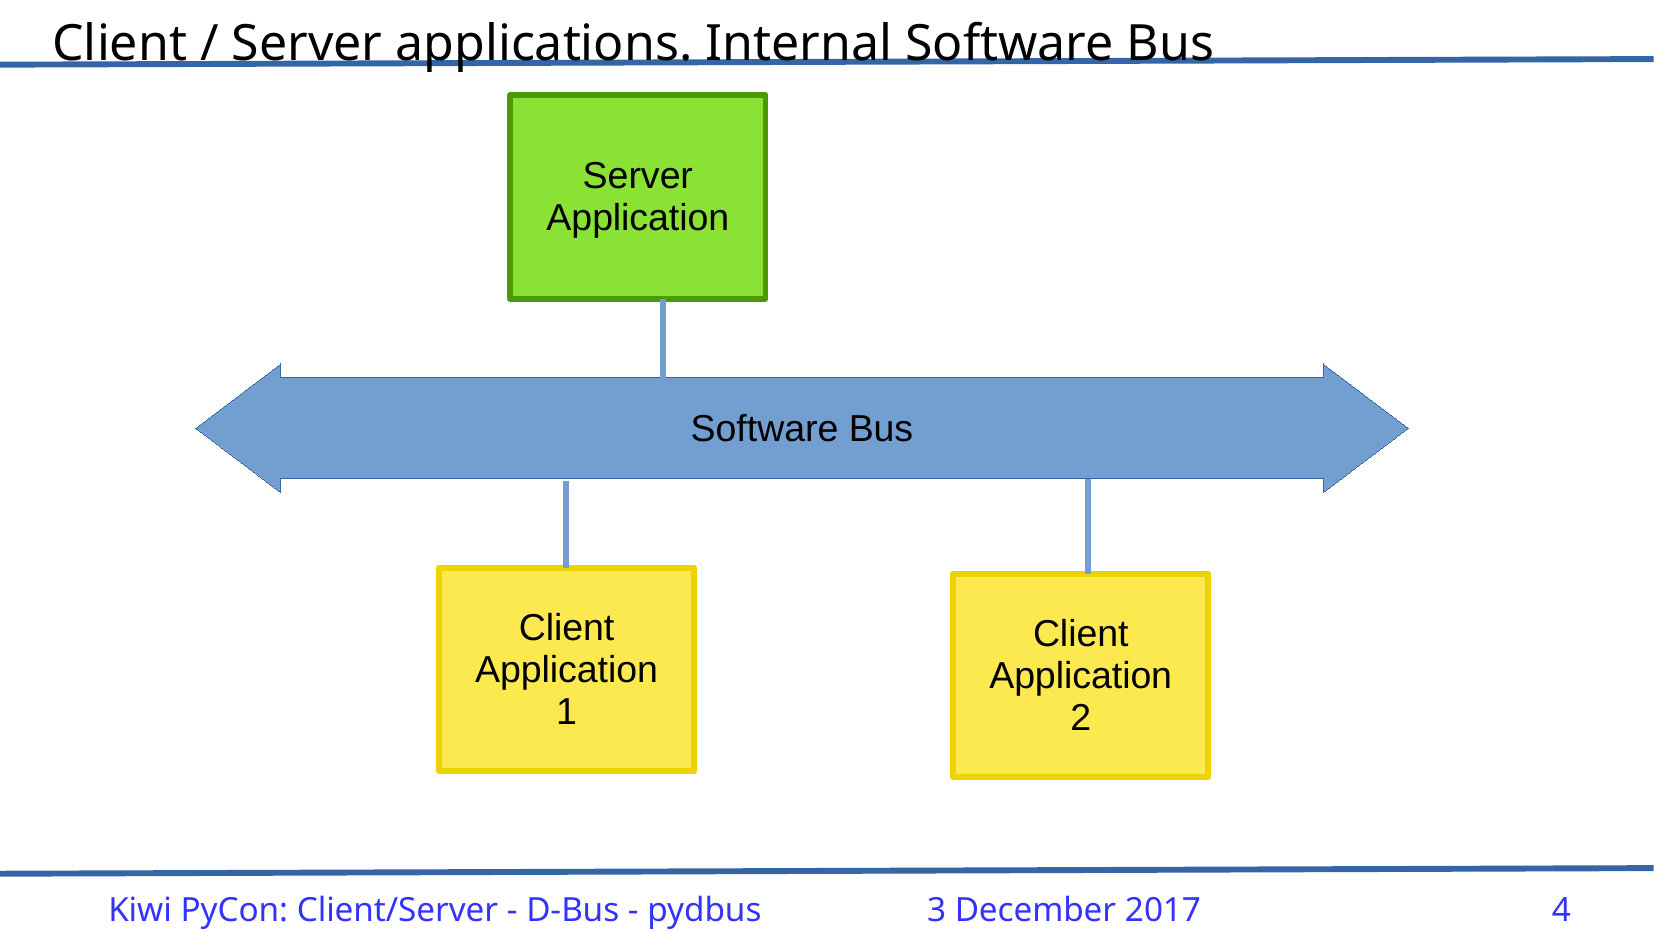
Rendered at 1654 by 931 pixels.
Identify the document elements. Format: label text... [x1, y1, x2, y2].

text_box Client / Server applications. Internal Software Bus [37, 0, 1540, 76]
text_box Client Application 2 [953, 573, 1209, 778]
text_box Software Bus [195, 363, 1409, 493]
text_box Server Application [510, 95, 766, 299]
text_box Client Application 1 [439, 567, 695, 772]
